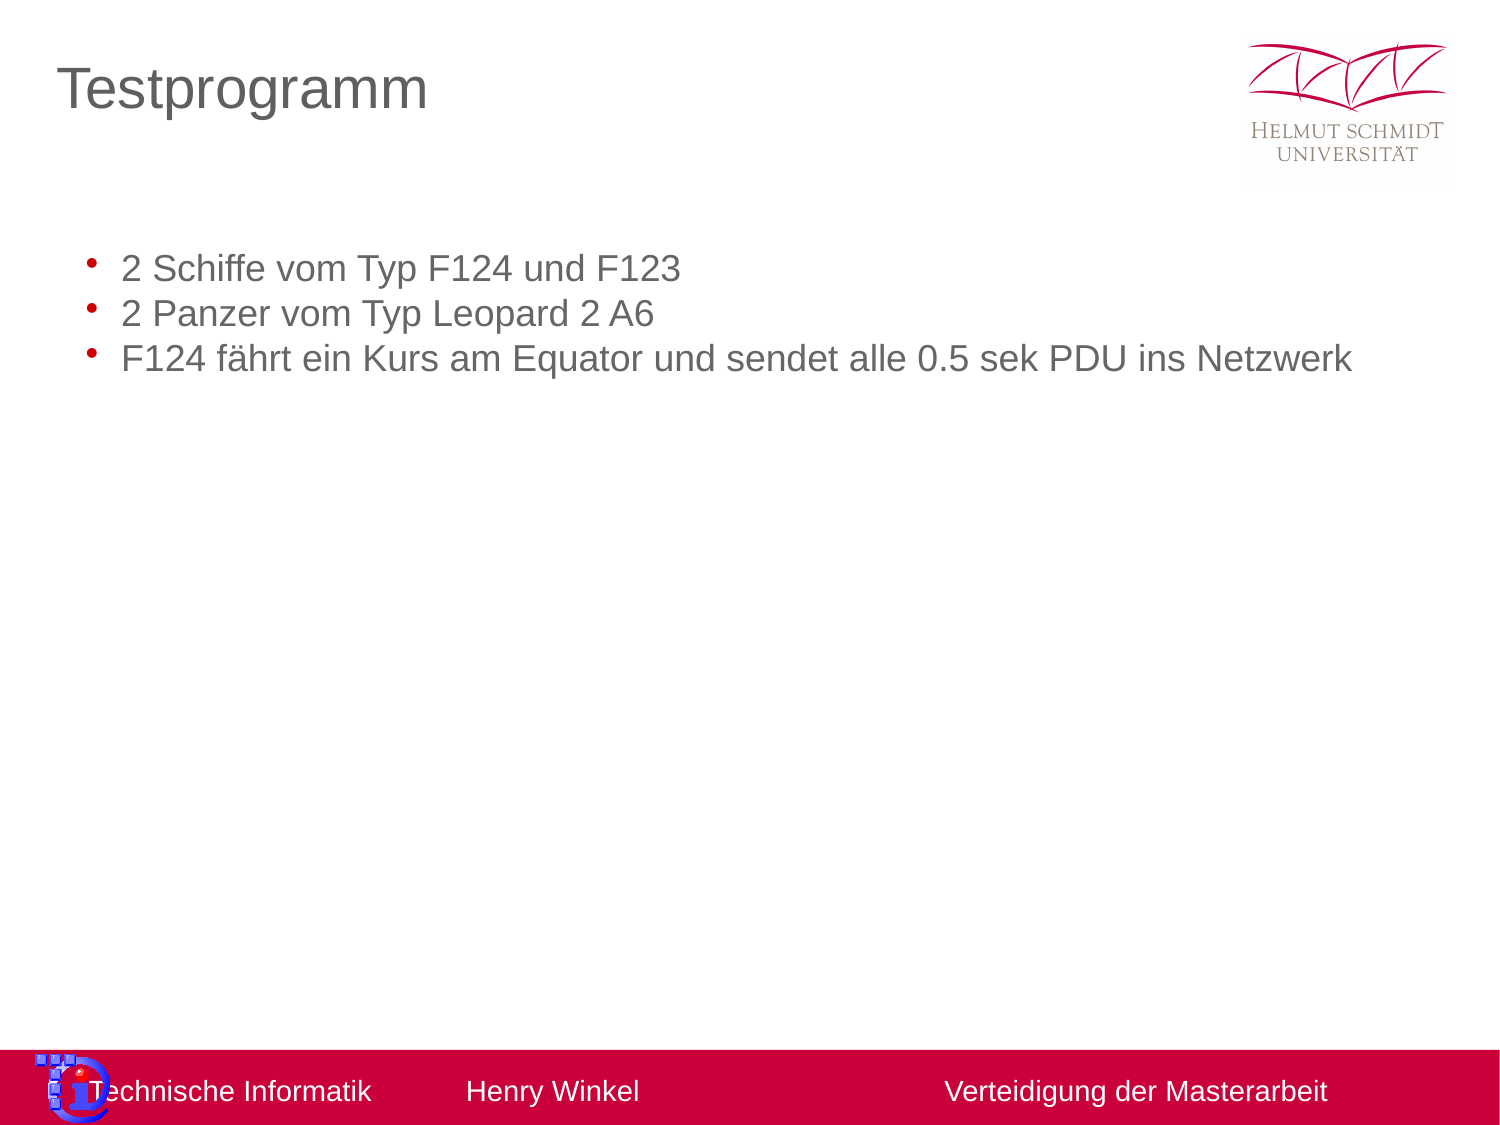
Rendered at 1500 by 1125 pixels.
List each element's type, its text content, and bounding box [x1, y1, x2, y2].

text_box 2 Schiffe vom Typ F124 und F123 2 Panzer vom Typ Leopard 2 A6 F124 fährt ein Kurs am Equator und sendet alle 0.5 sek PDU ins Netzwerk [70, 236, 1370, 419]
picture [1244, 38, 1451, 189]
text_box Testprogramm [41, 42, 1223, 161]
